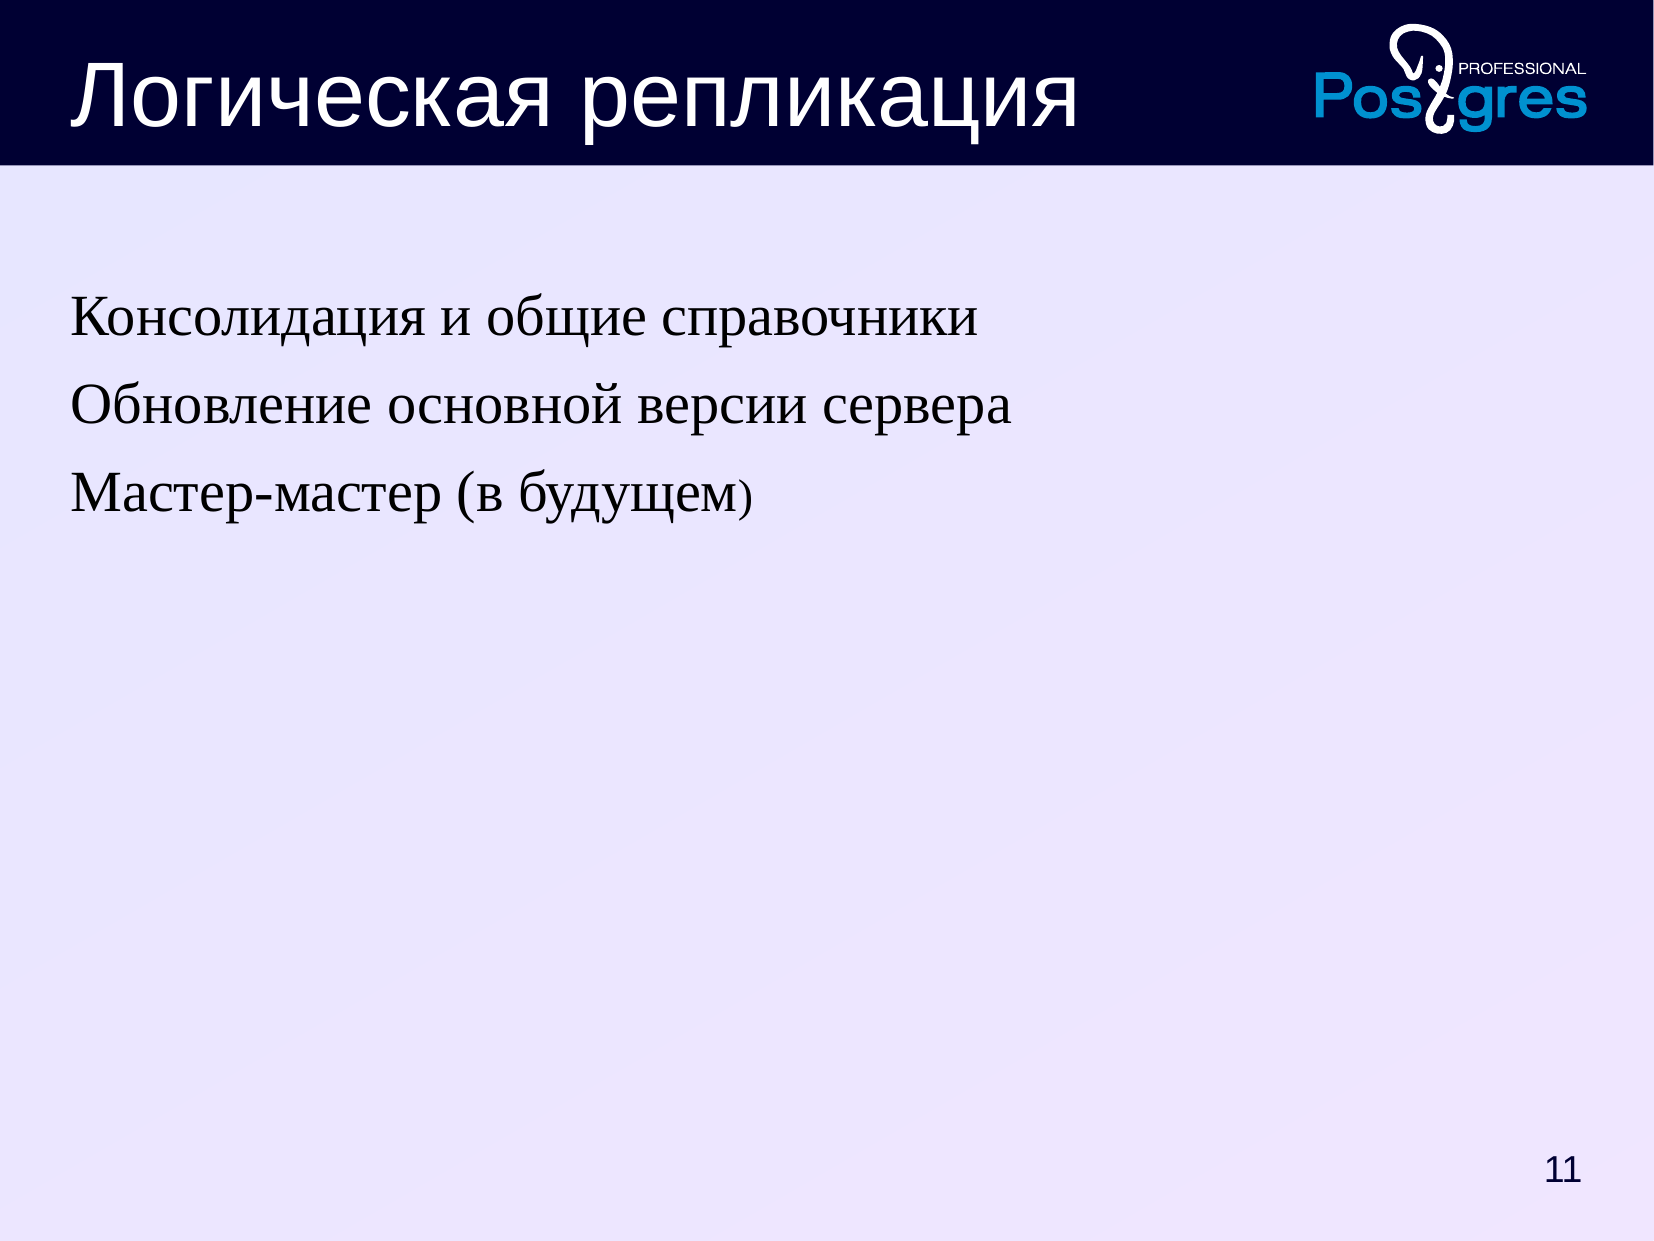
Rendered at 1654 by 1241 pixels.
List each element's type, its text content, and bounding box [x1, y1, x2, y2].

title Логическая репликация [70, 43, 1276, 249]
list Консолидация и общие справочники Обновление основной версии сервера Мастер-мастер (в будущем) [70, 283, 1559, 1003]
